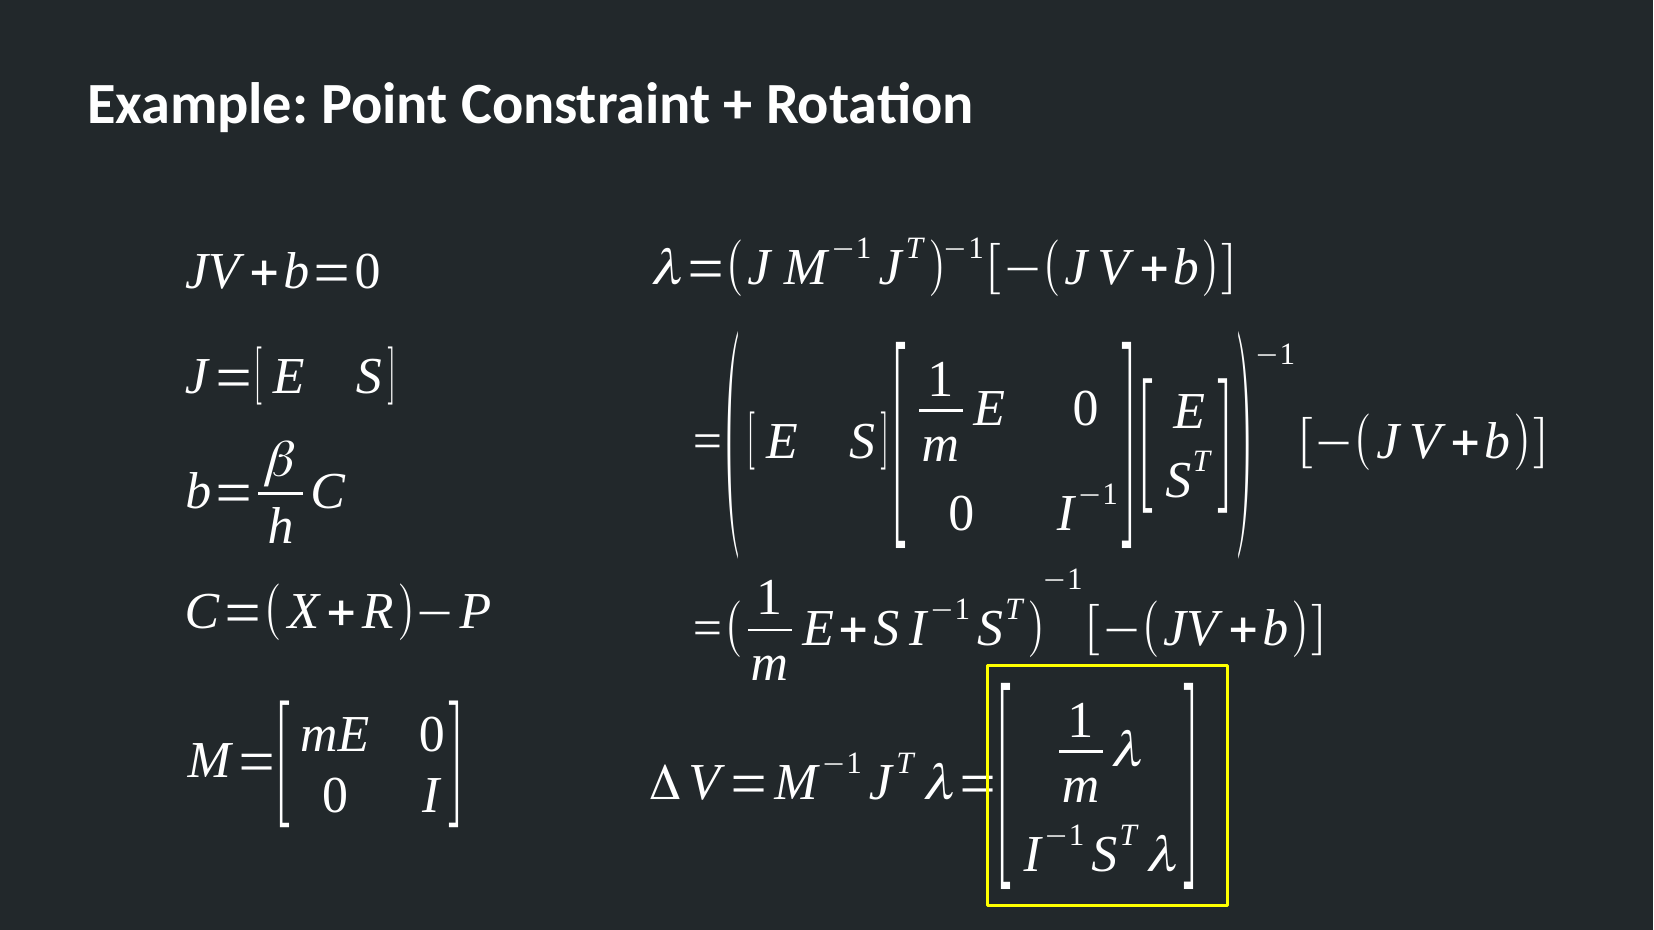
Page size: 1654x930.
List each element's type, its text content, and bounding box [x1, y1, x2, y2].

chart [178, 580, 499, 644]
chart [177, 242, 387, 300]
chart [178, 698, 475, 831]
chart [644, 231, 1242, 300]
text_box Example: Point Constraint + Rotation [72, 72, 1363, 221]
text_box [987, 665, 1228, 906]
chart [178, 438, 355, 555]
chart [642, 328, 1554, 893]
chart [176, 344, 404, 408]
